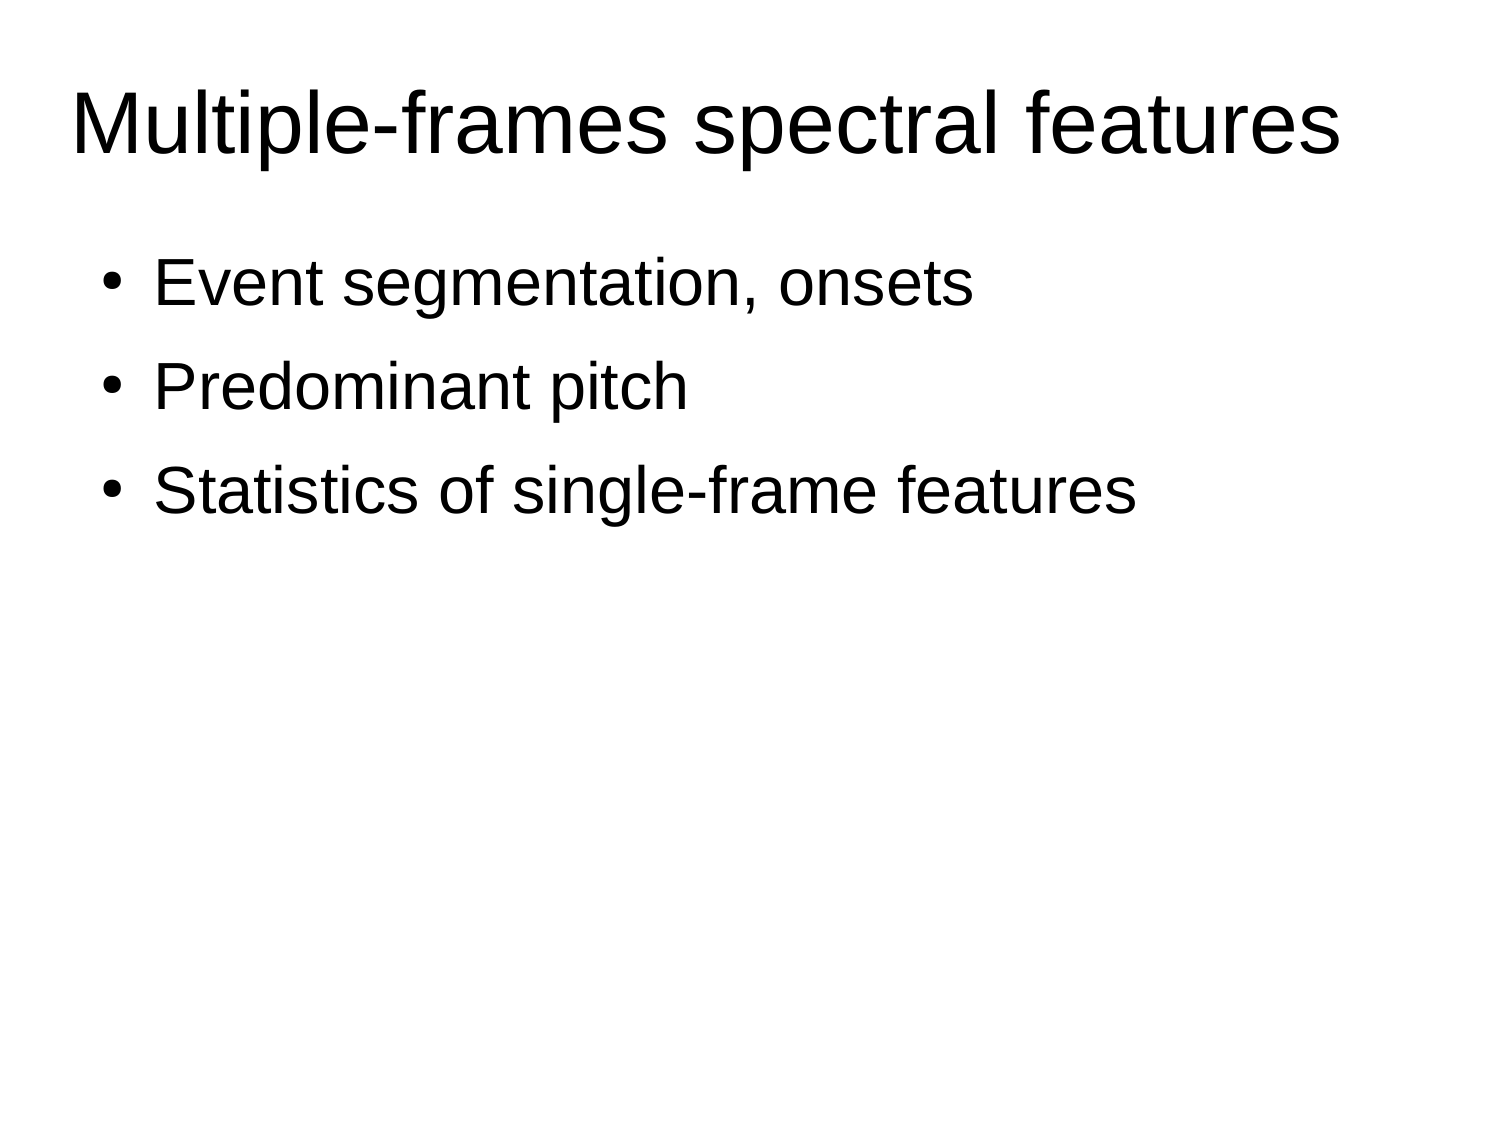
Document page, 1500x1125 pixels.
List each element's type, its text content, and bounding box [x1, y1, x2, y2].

list Event segmentation, onsets Predominant pitch Statistics of single-frame features [82, 248, 1426, 1058]
title Multiple-frames spectral features [38, 0, 1456, 248]
